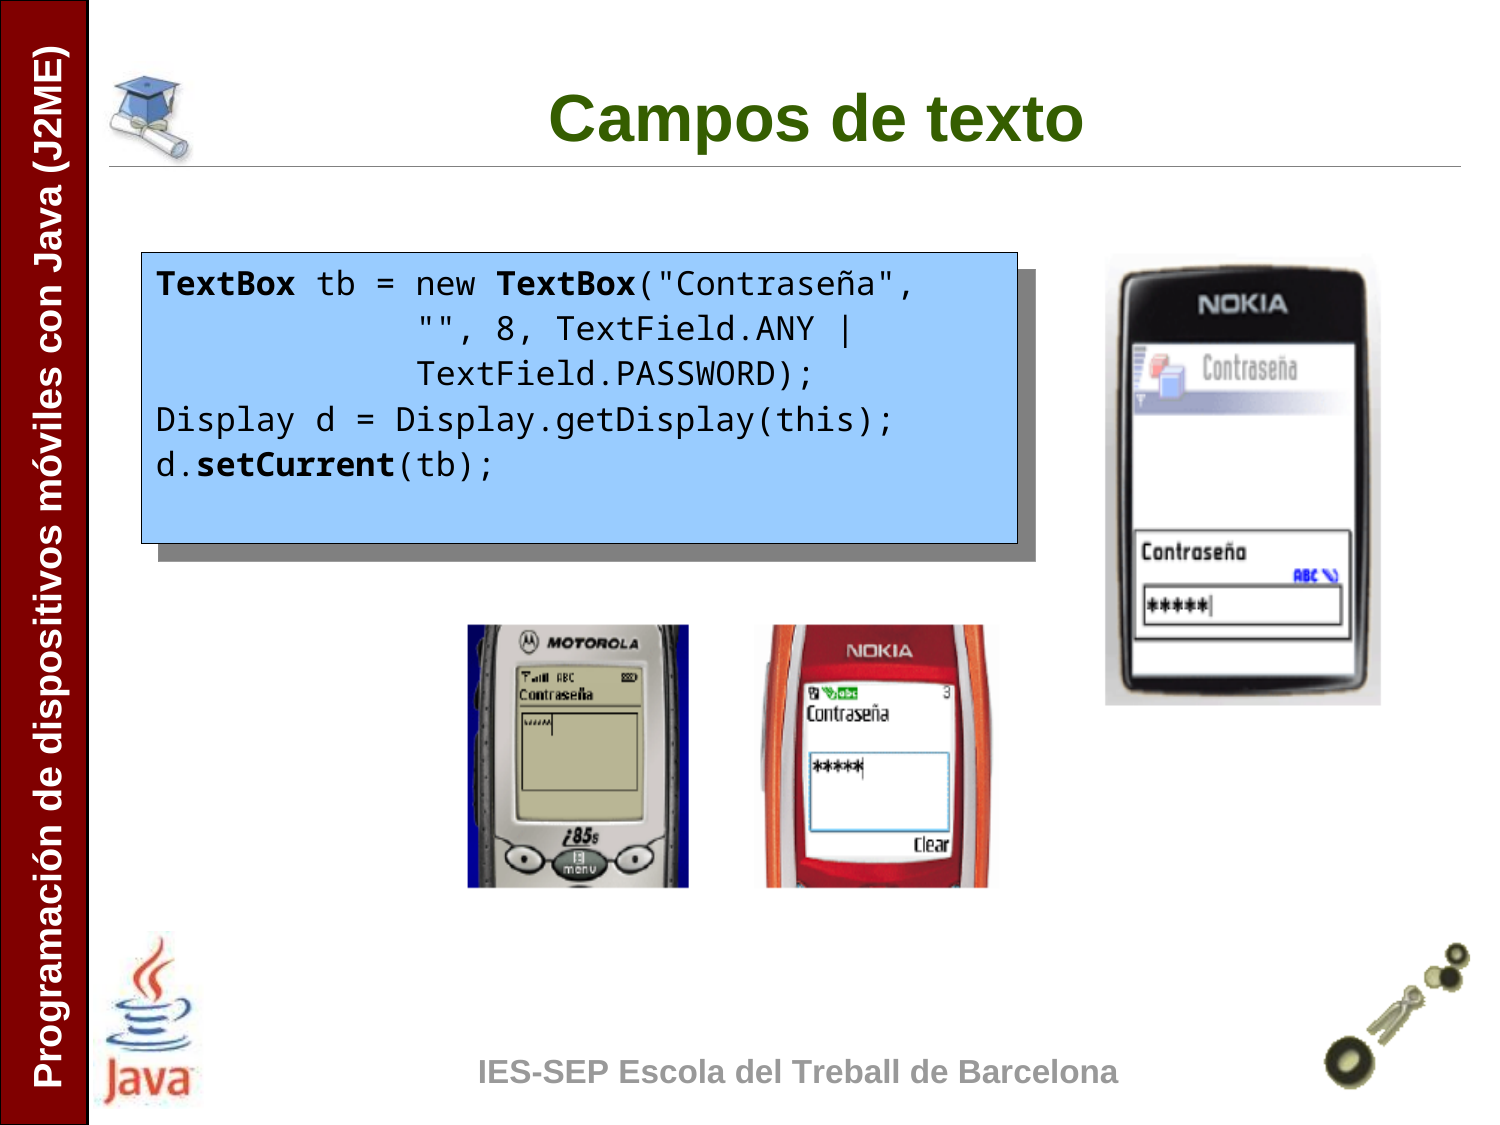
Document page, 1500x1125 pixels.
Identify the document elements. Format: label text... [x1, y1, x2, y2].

picture [93, 61, 206, 174]
picture [450, 609, 1028, 896]
text_box TextBox tb = new TextBox("Contraseña", "", 8, TextField.ANY | TextField.PASSWORD); Display d = Display.getDisplay(this); d.setCurrent(tb); [141, 252, 1018, 544]
picture [1095, 231, 1396, 790]
picture [93, 931, 204, 1109]
picture [1322, 939, 1471, 1094]
title Campos de texto [211, 75, 1424, 163]
